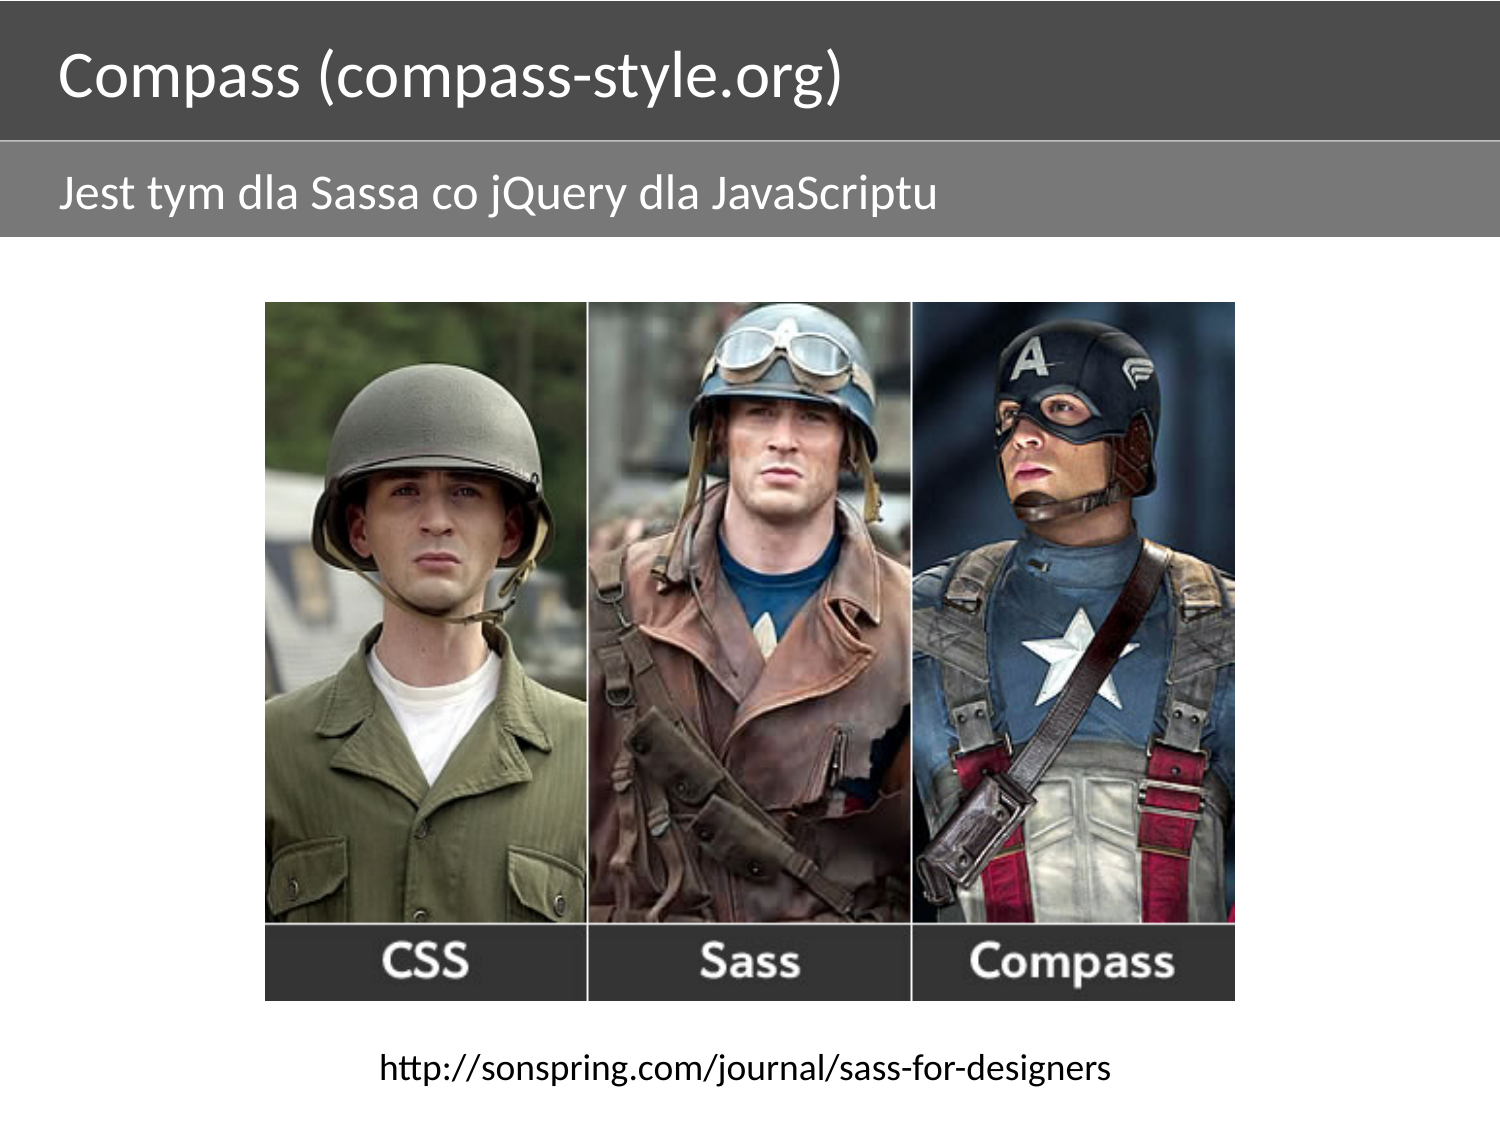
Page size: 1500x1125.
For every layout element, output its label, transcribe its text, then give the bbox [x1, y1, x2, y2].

picture [265, 302, 1235, 1001]
text_box Jest tym dla Sassa co jQuery dla JavaScriptu [0, 141, 1500, 237]
text_box http://sonspring.com/journal/sass-for-designers [0, 1035, 1500, 1095]
text_box Compass (compass-style.org) [0, 1, 1500, 140]
